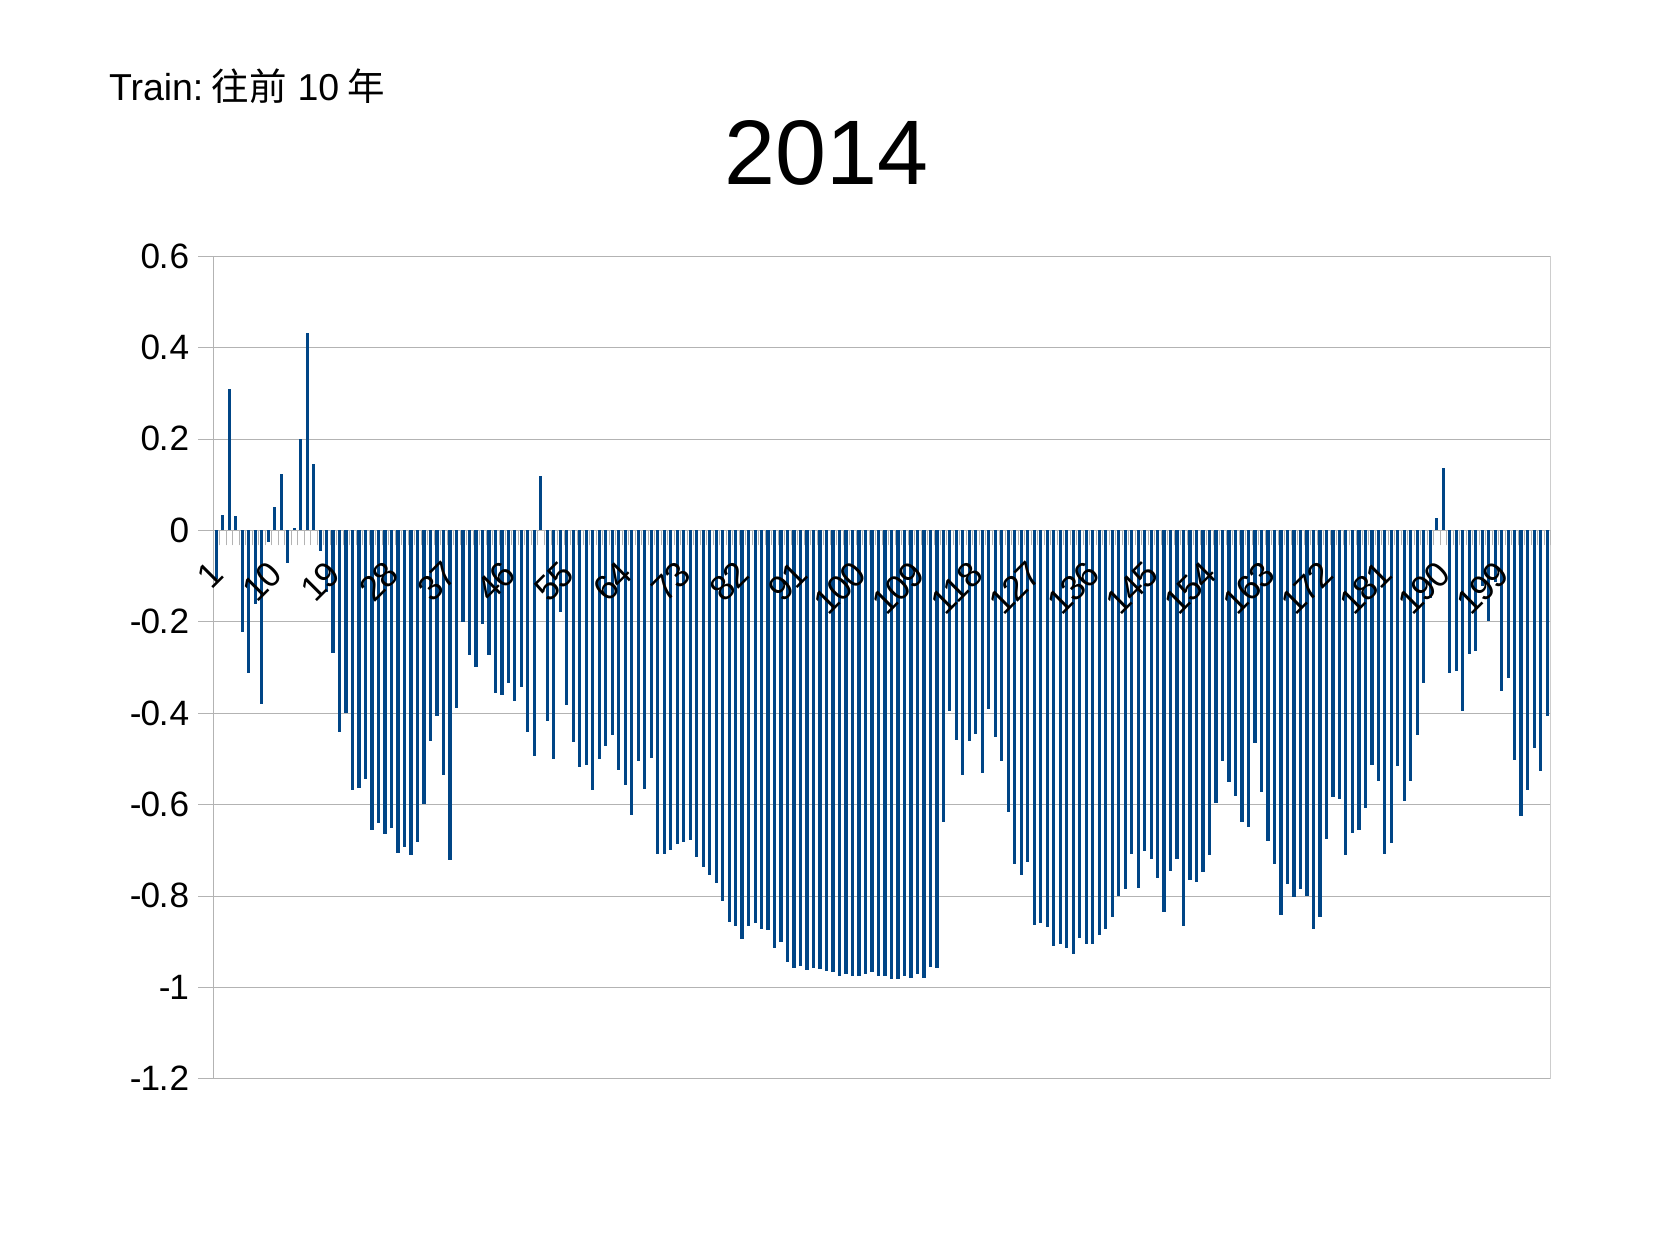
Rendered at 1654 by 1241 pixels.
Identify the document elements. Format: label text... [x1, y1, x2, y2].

text_box Train:往前10年 [94, 49, 497, 109]
title 2014 [82, 49, 1571, 257]
picture [129, 236, 1551, 1099]
